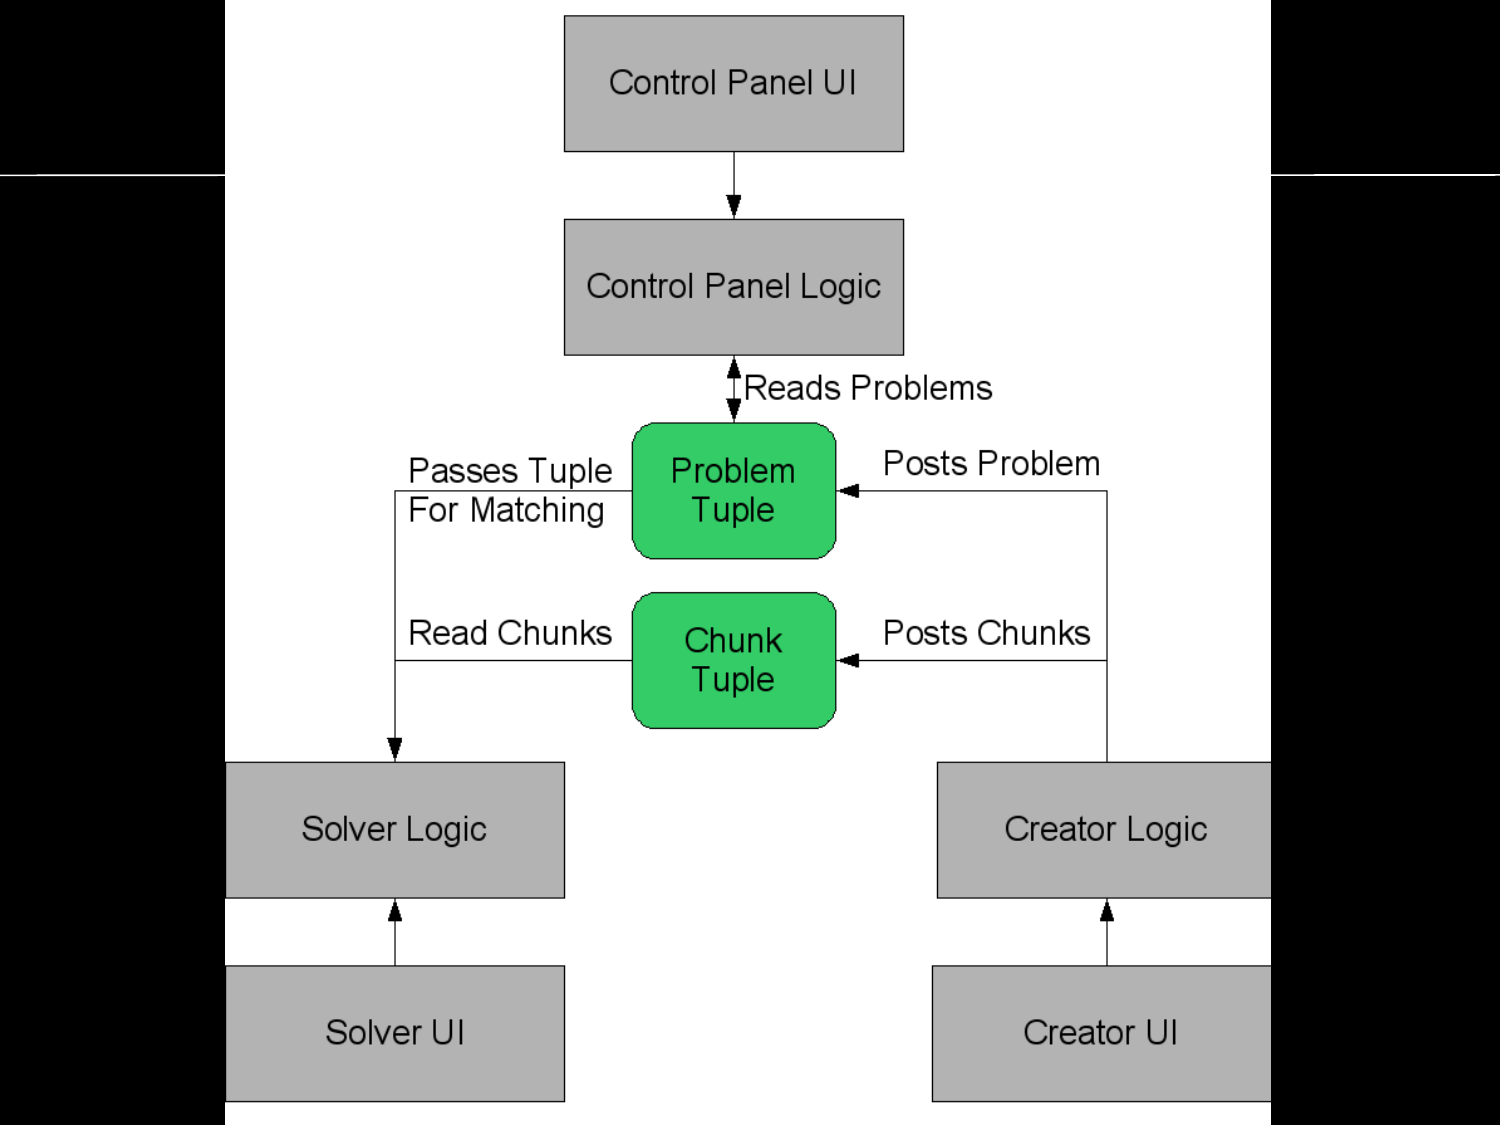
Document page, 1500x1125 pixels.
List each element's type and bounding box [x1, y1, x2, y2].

picture [225, 0, 1271, 1125]
